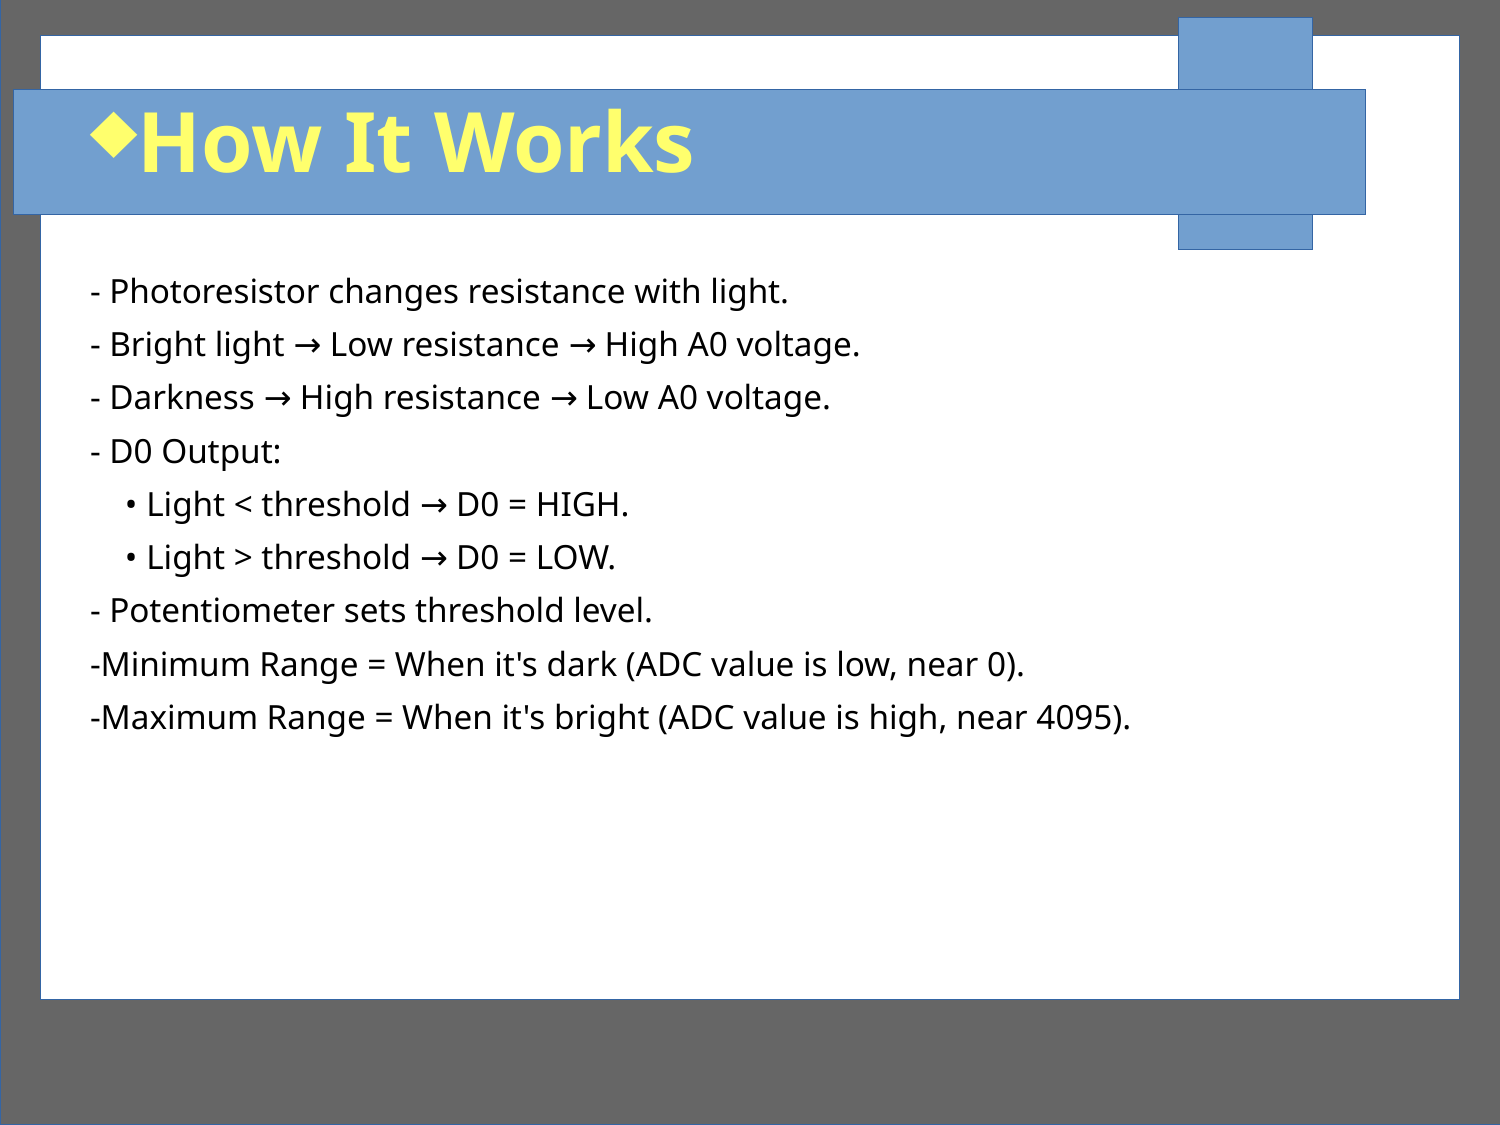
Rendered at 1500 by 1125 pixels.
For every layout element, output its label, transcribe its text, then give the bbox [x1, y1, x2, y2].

title How It Works [75, 45, 1425, 233]
list - Photoresistor changes resistance with light. - Bright light → Low resistance → High A0 voltage. - Darkness → High resistance → Low A0 voltage. - D0 Output: • Light < threshold → D0 = HIGH. • Light > threshold → D0 = LOW. - Potentiometer sets threshold level. -Minimum Range = When it's dark (ADC value is low, near 0). -Maximum Range = When it's bright (ADC value is high, near 4095). [75, 262, 1425, 1005]
